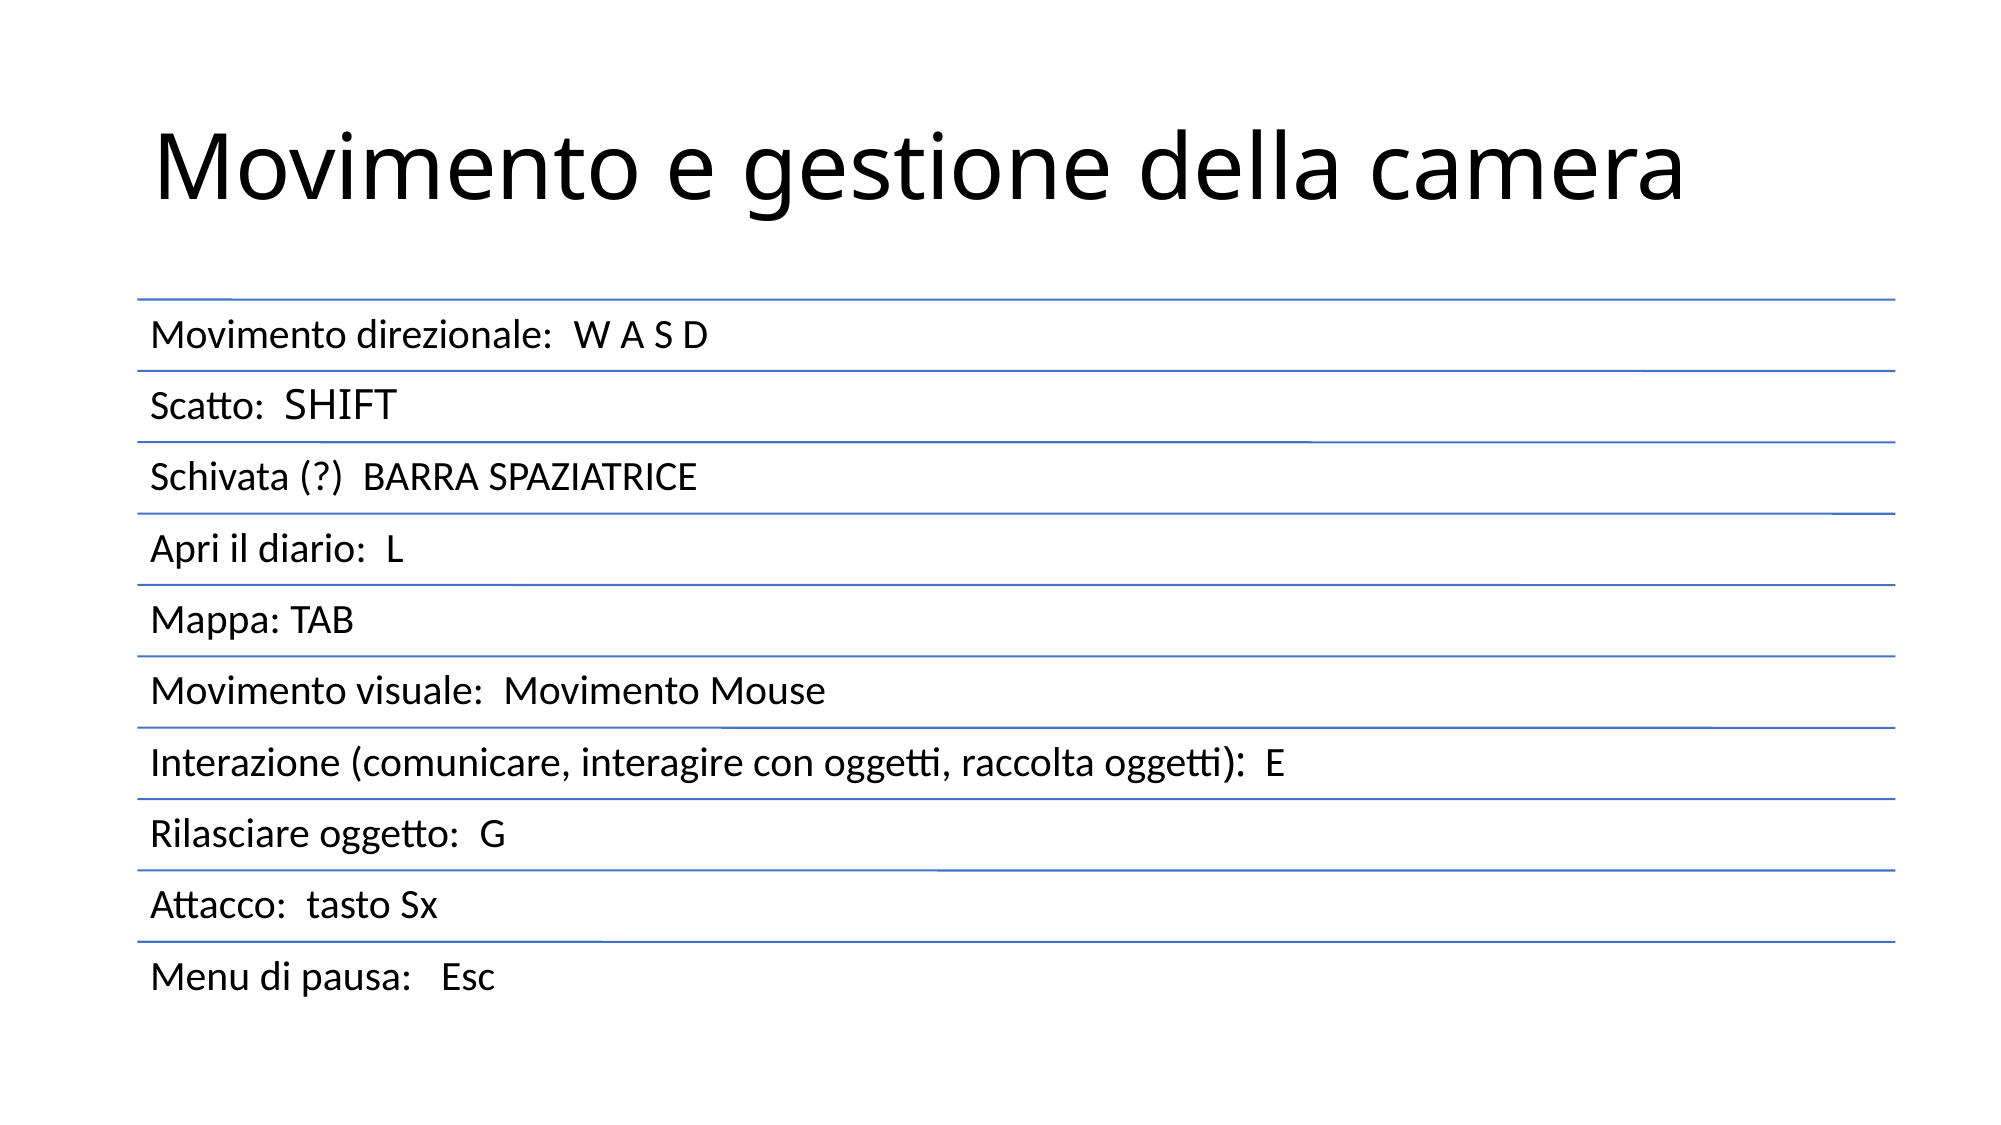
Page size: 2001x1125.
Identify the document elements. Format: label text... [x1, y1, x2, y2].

text_box Schivata (?) BARRA SPAZIATRICE [137, 442, 1896, 513]
title Movimento e gestione della camera [137, 59, 1920, 280]
text_box Rilasciare oggetto: G [137, 799, 1896, 870]
text_box Movimento visuale: Movimento Mouse [137, 656, 1896, 727]
text_box Interazione (comunicare, interagire con oggetti, raccolta oggetti): E [137, 727, 1896, 799]
text_box Scatto: SHIFT [137, 370, 1896, 442]
text_box Apri il diario: L [137, 513, 1896, 585]
text_box Attacco: tasto Sx [137, 870, 1896, 941]
text_box Menu di pausa: Esc [137, 941, 1896, 1014]
text_box Movimento direzionale: W A S D [137, 299, 1896, 370]
text_box Mappa: TAB [137, 585, 1896, 656]
